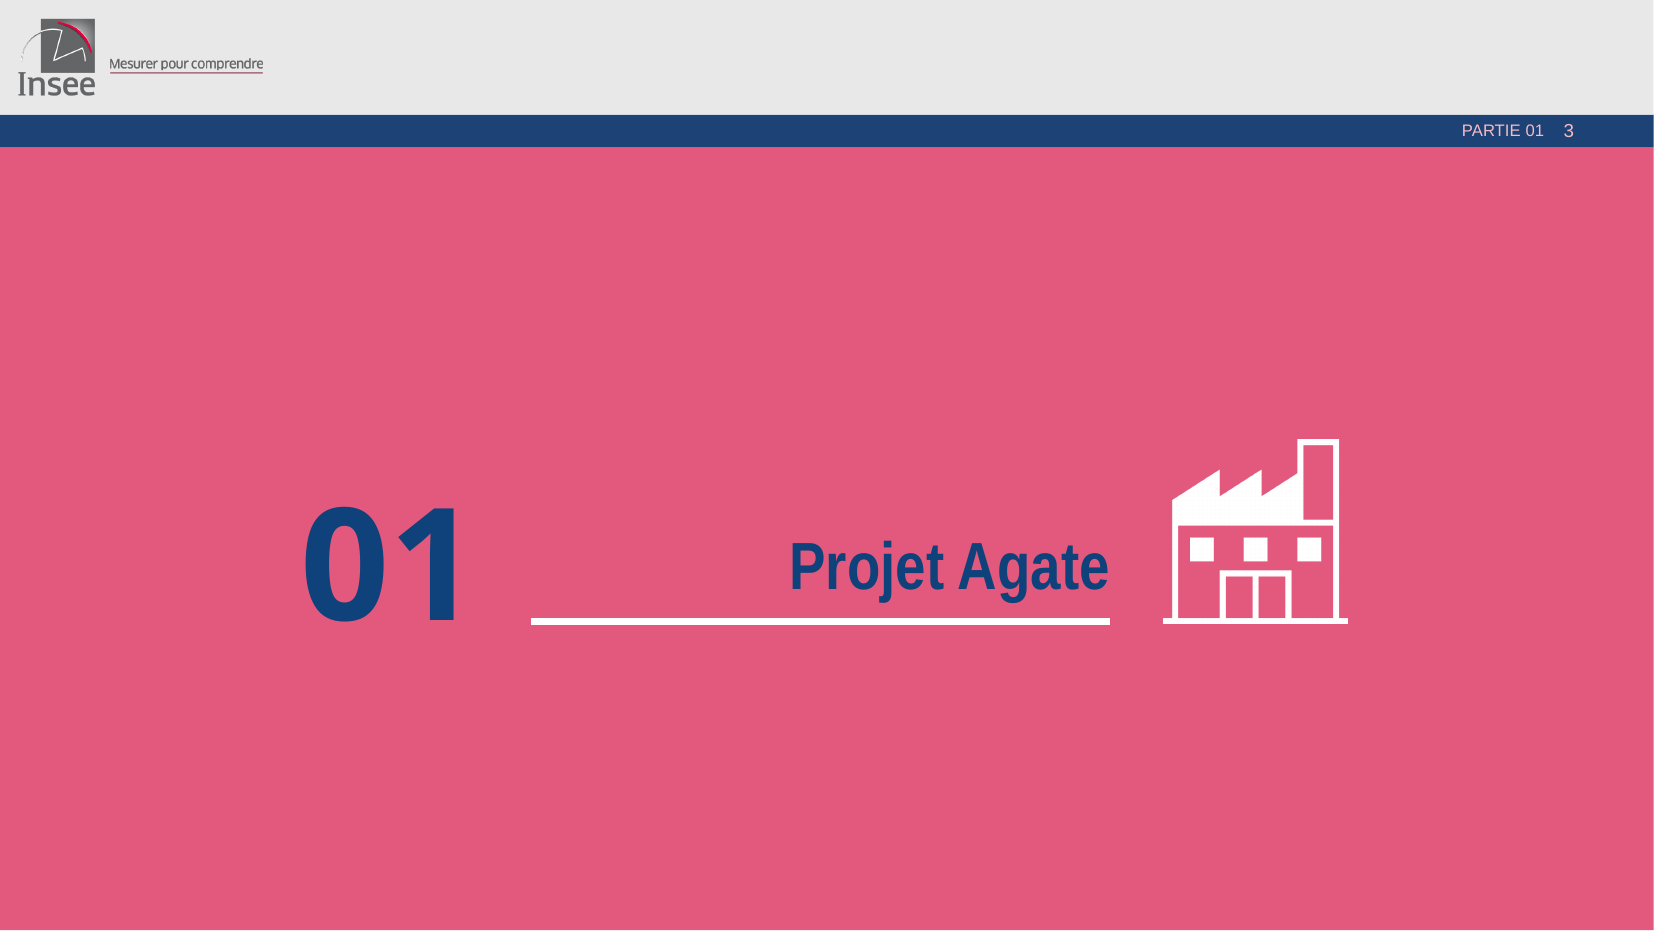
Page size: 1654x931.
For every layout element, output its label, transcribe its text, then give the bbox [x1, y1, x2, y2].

title Projet Agate [526, 446, 1111, 605]
picture [14, 0, 263, 99]
picture [1163, 439, 1348, 624]
text_box PARTIE 01 [1311, 114, 1560, 148]
text_box 01 [253, 422, 526, 697]
